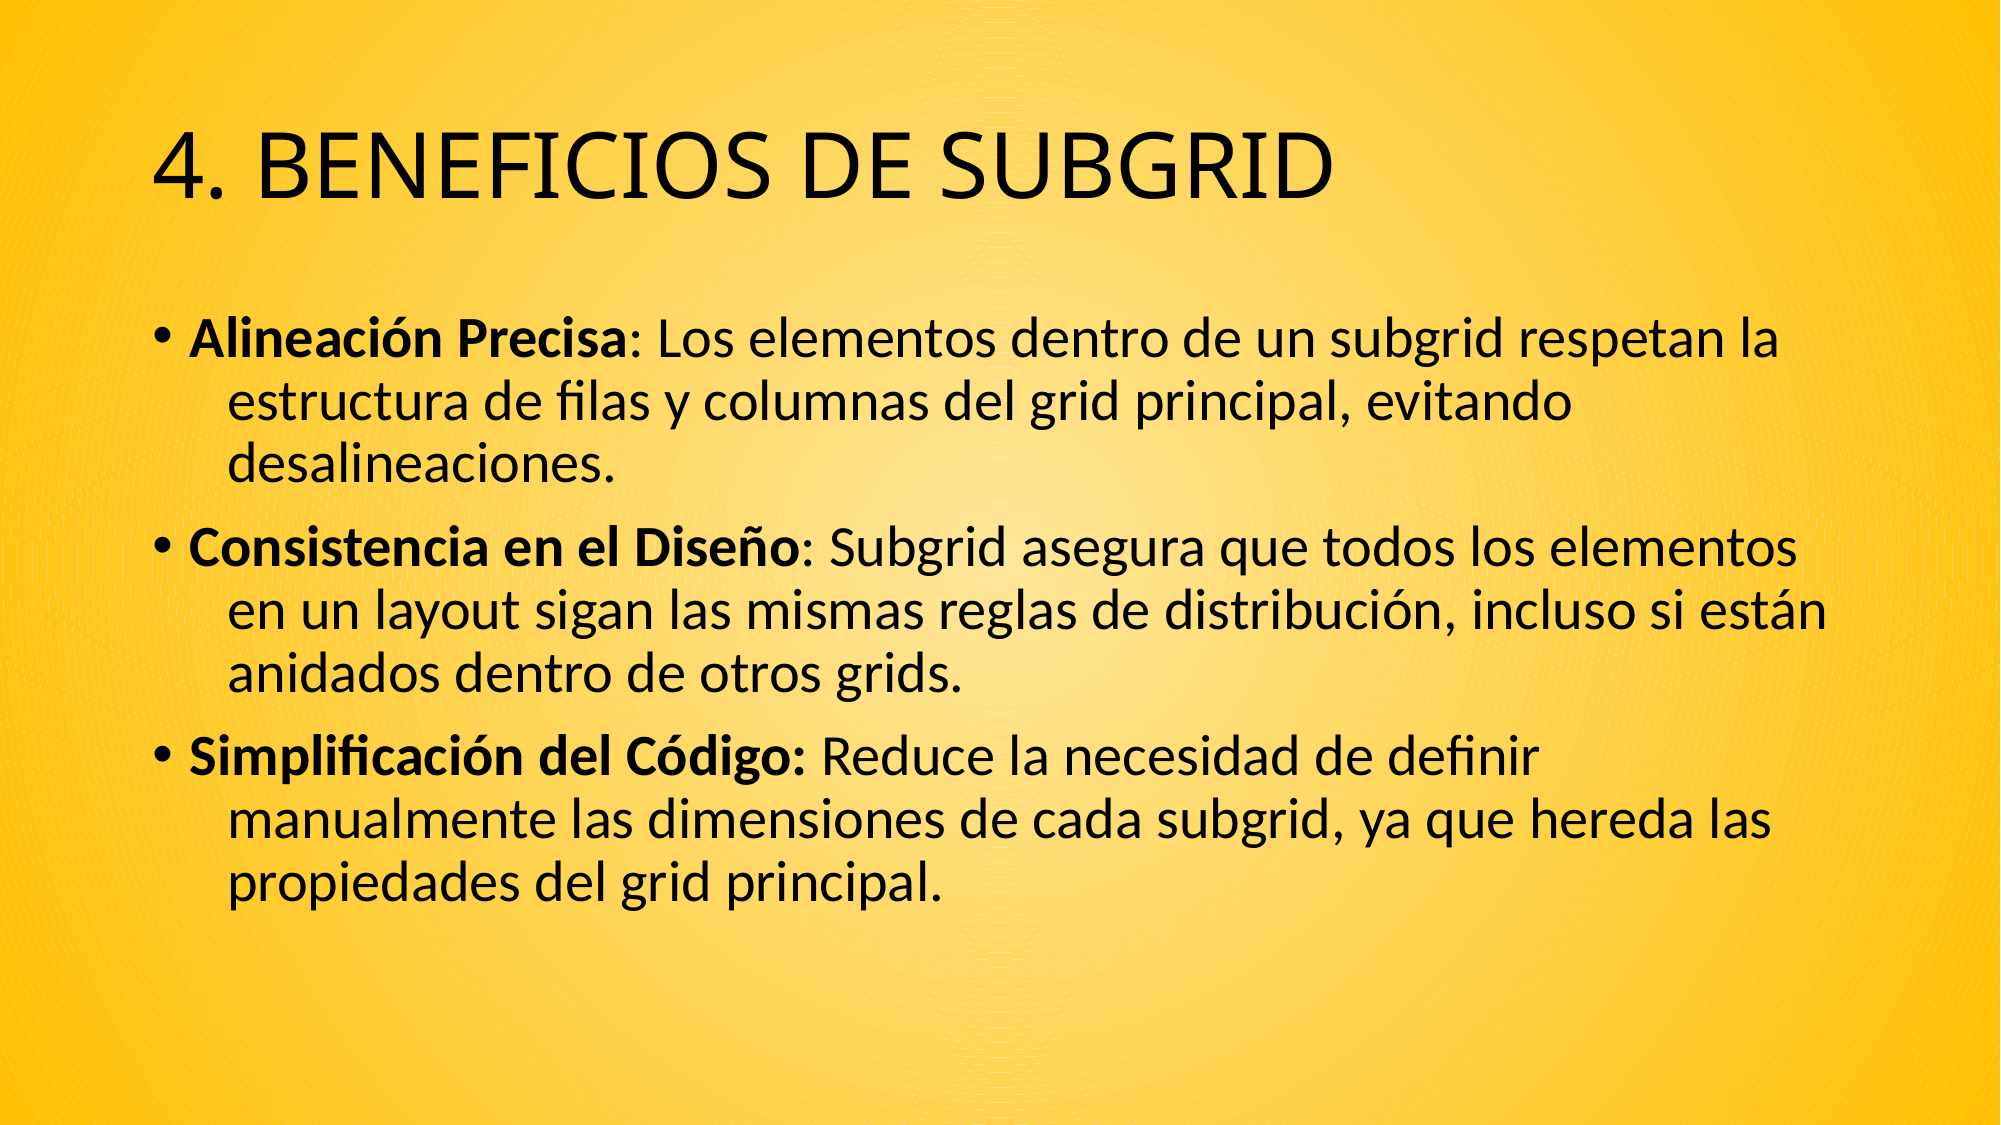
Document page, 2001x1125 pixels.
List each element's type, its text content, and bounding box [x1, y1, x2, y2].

list Alineación Precisa: Los elementos dentro de un subgrid respetan la estructura de filas y columnas del grid principal, evitando desalineaciones. Consistencia en el Diseño: Subgrid asegura que todos los elementos en un layout sigan las mismas reglas de distribución, incluso si están anidados dentro de otros grids. Simplificación del Código: Reduce la necesidad de definir manualmente las dimensiones de cada subgrid, ya que hereda las propiedades del grid principal. [137, 299, 1863, 1014]
title 4. BENEFICIOS DE SUBGRID [137, 59, 1863, 278]
